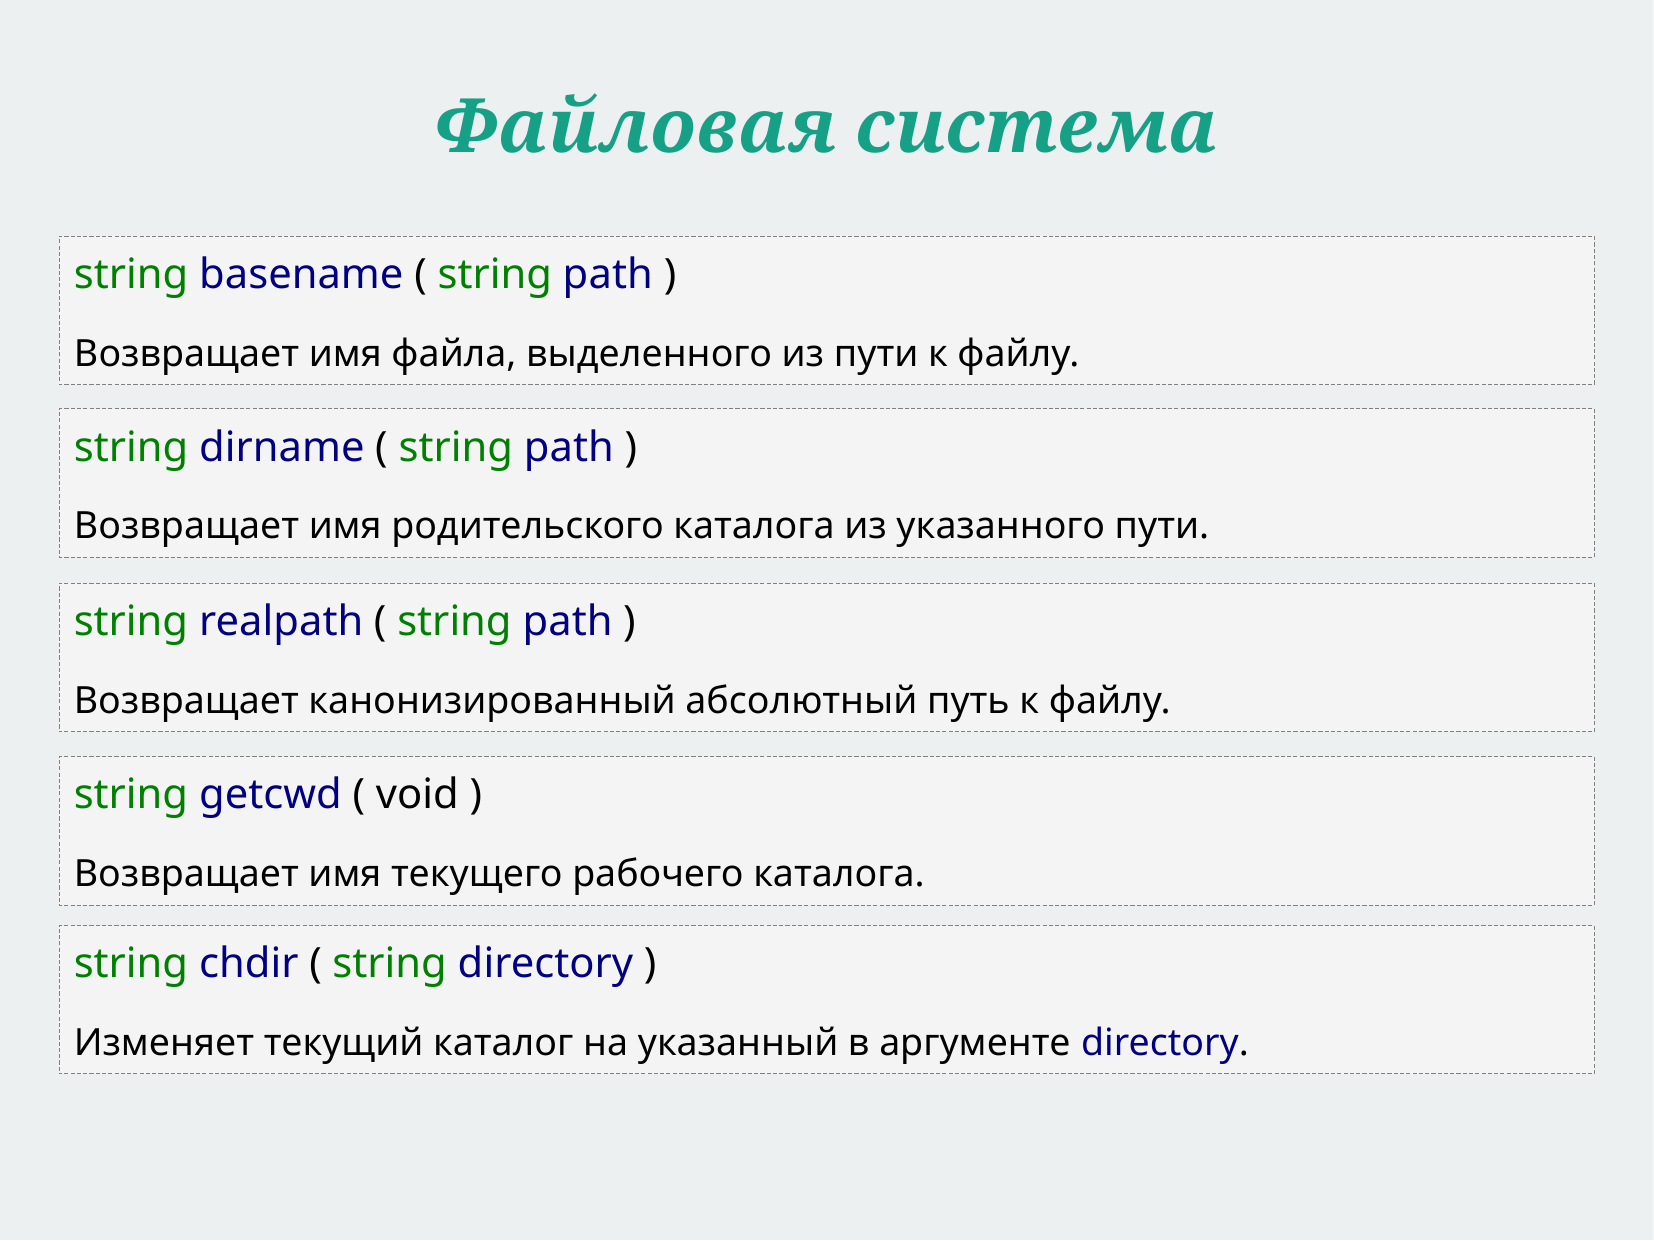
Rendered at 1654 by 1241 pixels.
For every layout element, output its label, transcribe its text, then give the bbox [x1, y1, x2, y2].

text_box string chdir ( string directory ) Изменяет текущий каталог на указанный в аргументе directory. [59, 925, 1595, 1060]
text_box string realpath ( string path ) Возвращает канонизированный абсолютный путь к файлу. [59, 583, 1595, 718]
title Файловая система [59, 59, 1595, 187]
text_box string basename ( string path ) Возвращает имя файла, выделенного из пути к файлу. [59, 236, 1595, 370]
text_box string getcwd ( void ) Возвращает имя текущего рабочего каталога. [59, 756, 1595, 891]
text_box string dirname ( string path ) Возвращает имя родительского каталога из указанного пути. [59, 408, 1595, 543]
